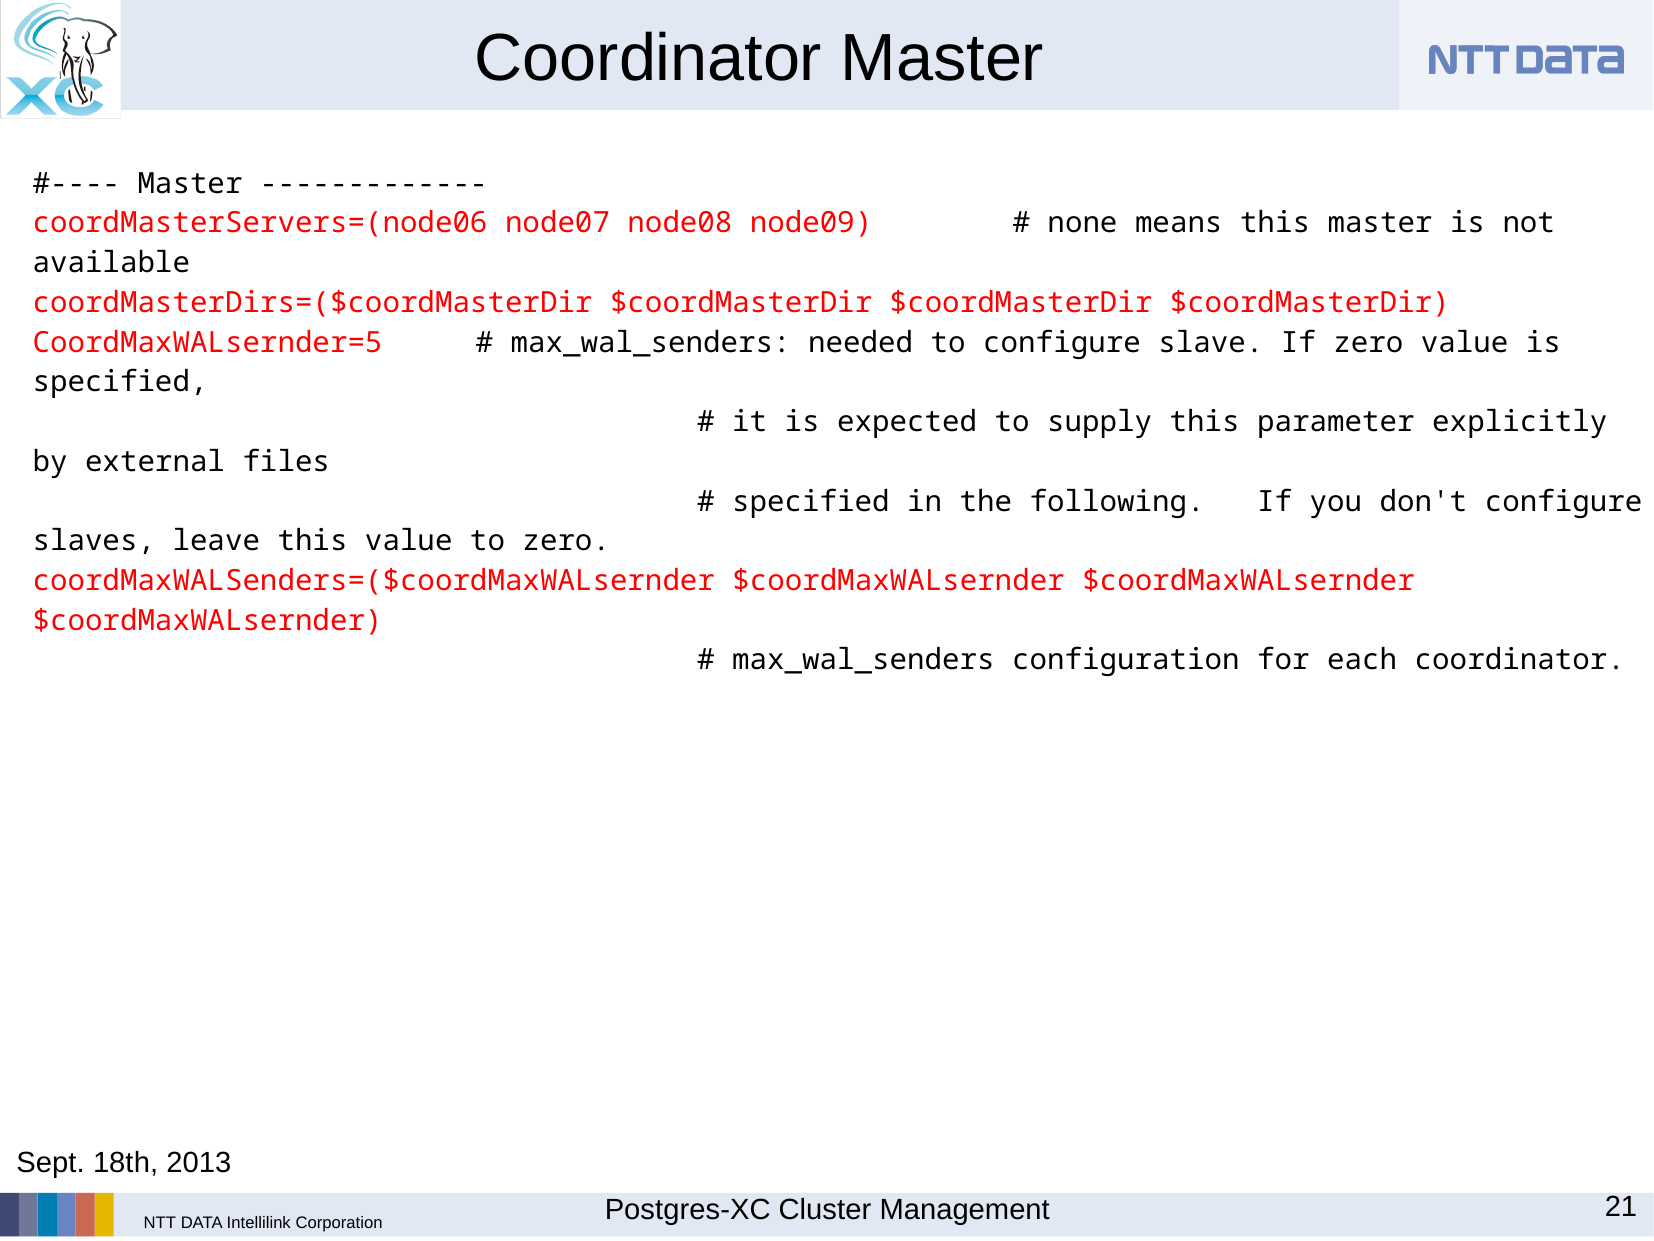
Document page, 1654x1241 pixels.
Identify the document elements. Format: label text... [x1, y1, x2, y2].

picture [0, 0, 121, 119]
picture [1429, 45, 1624, 74]
text_box #---- Master ------------- coordMasterServers=(node06 node07 node08 node09) # none means this master is not available coordMasterDirs=($coordMasterDir $coordMasterDir $coordMasterDir $coordMasterDir) CoordMaxWALsernder=5 # max_wal_senders: needed to configure slave. If zero value is specified, # it is expected to supply this parameter explicitly by external files # specified in the following. If you don't configure slaves, leave this value to zero. coordMaxWALSenders=($coordMaxWALsernder $coordMaxWALsernder $coordMaxWALsernder $coordMaxWALsernder) # max_wal_senders configuration for each coordinator. [17, 154, 1654, 911]
title Coordinator Master [120, 3, 1399, 110]
